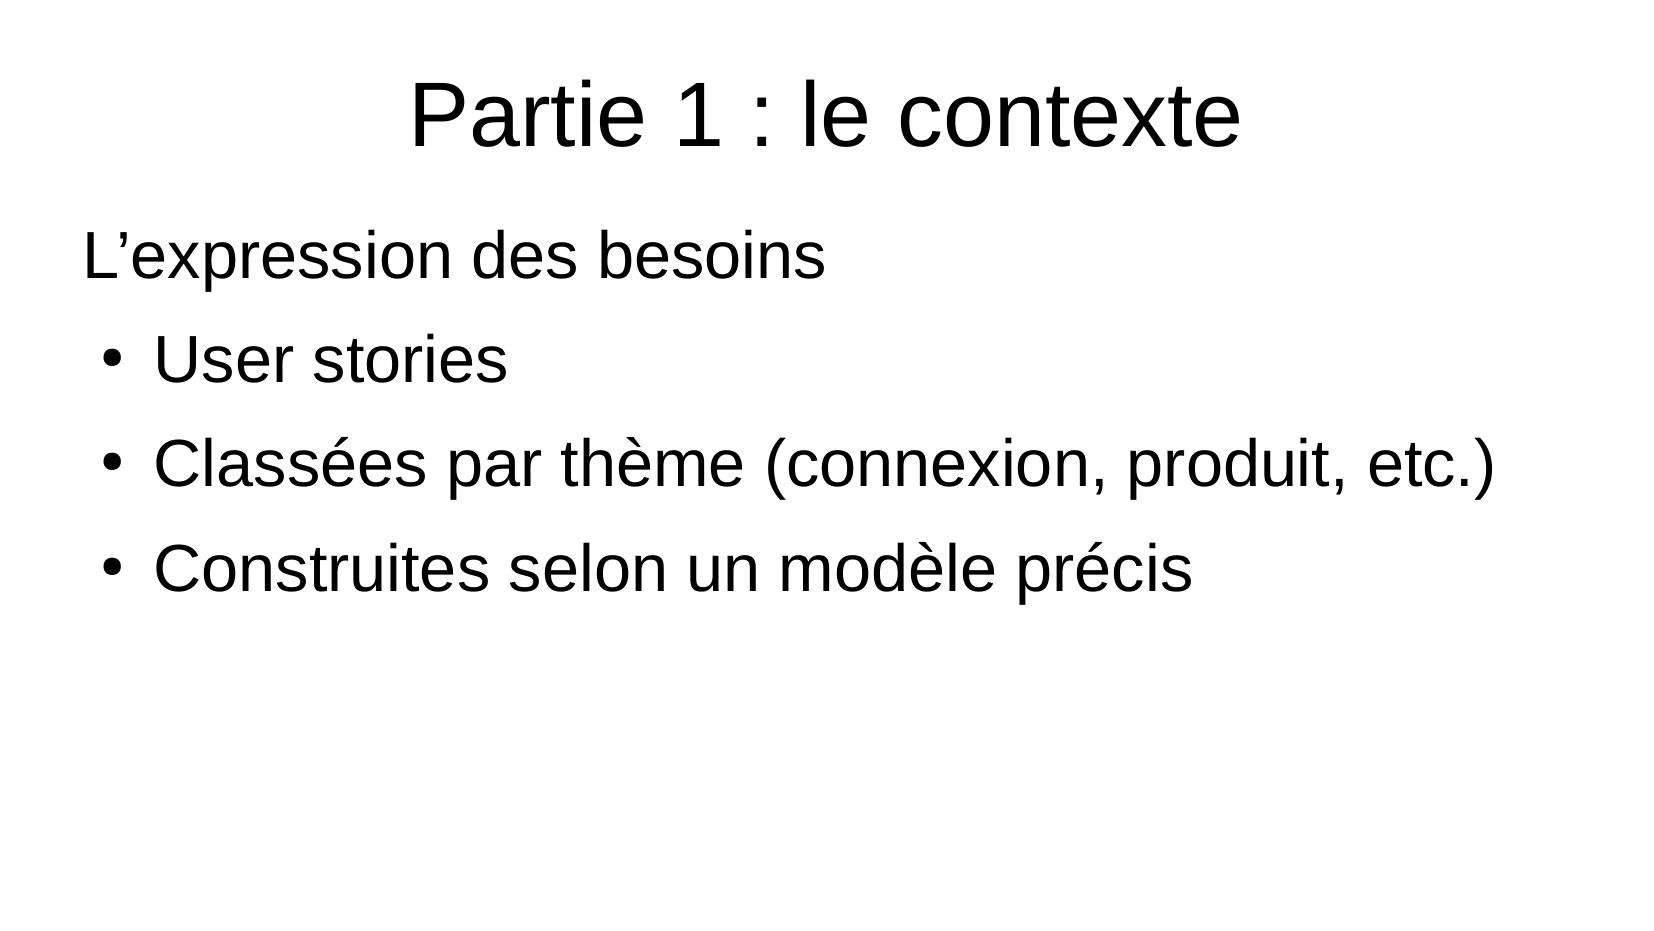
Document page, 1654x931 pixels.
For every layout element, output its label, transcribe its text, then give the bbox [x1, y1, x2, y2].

list L’expression des besoins User stories Classées par thème (connexion, produit, etc.) Construites selon un modèle précis [82, 217, 1571, 758]
title Partie 1 : le contexte [82, 37, 1571, 193]
